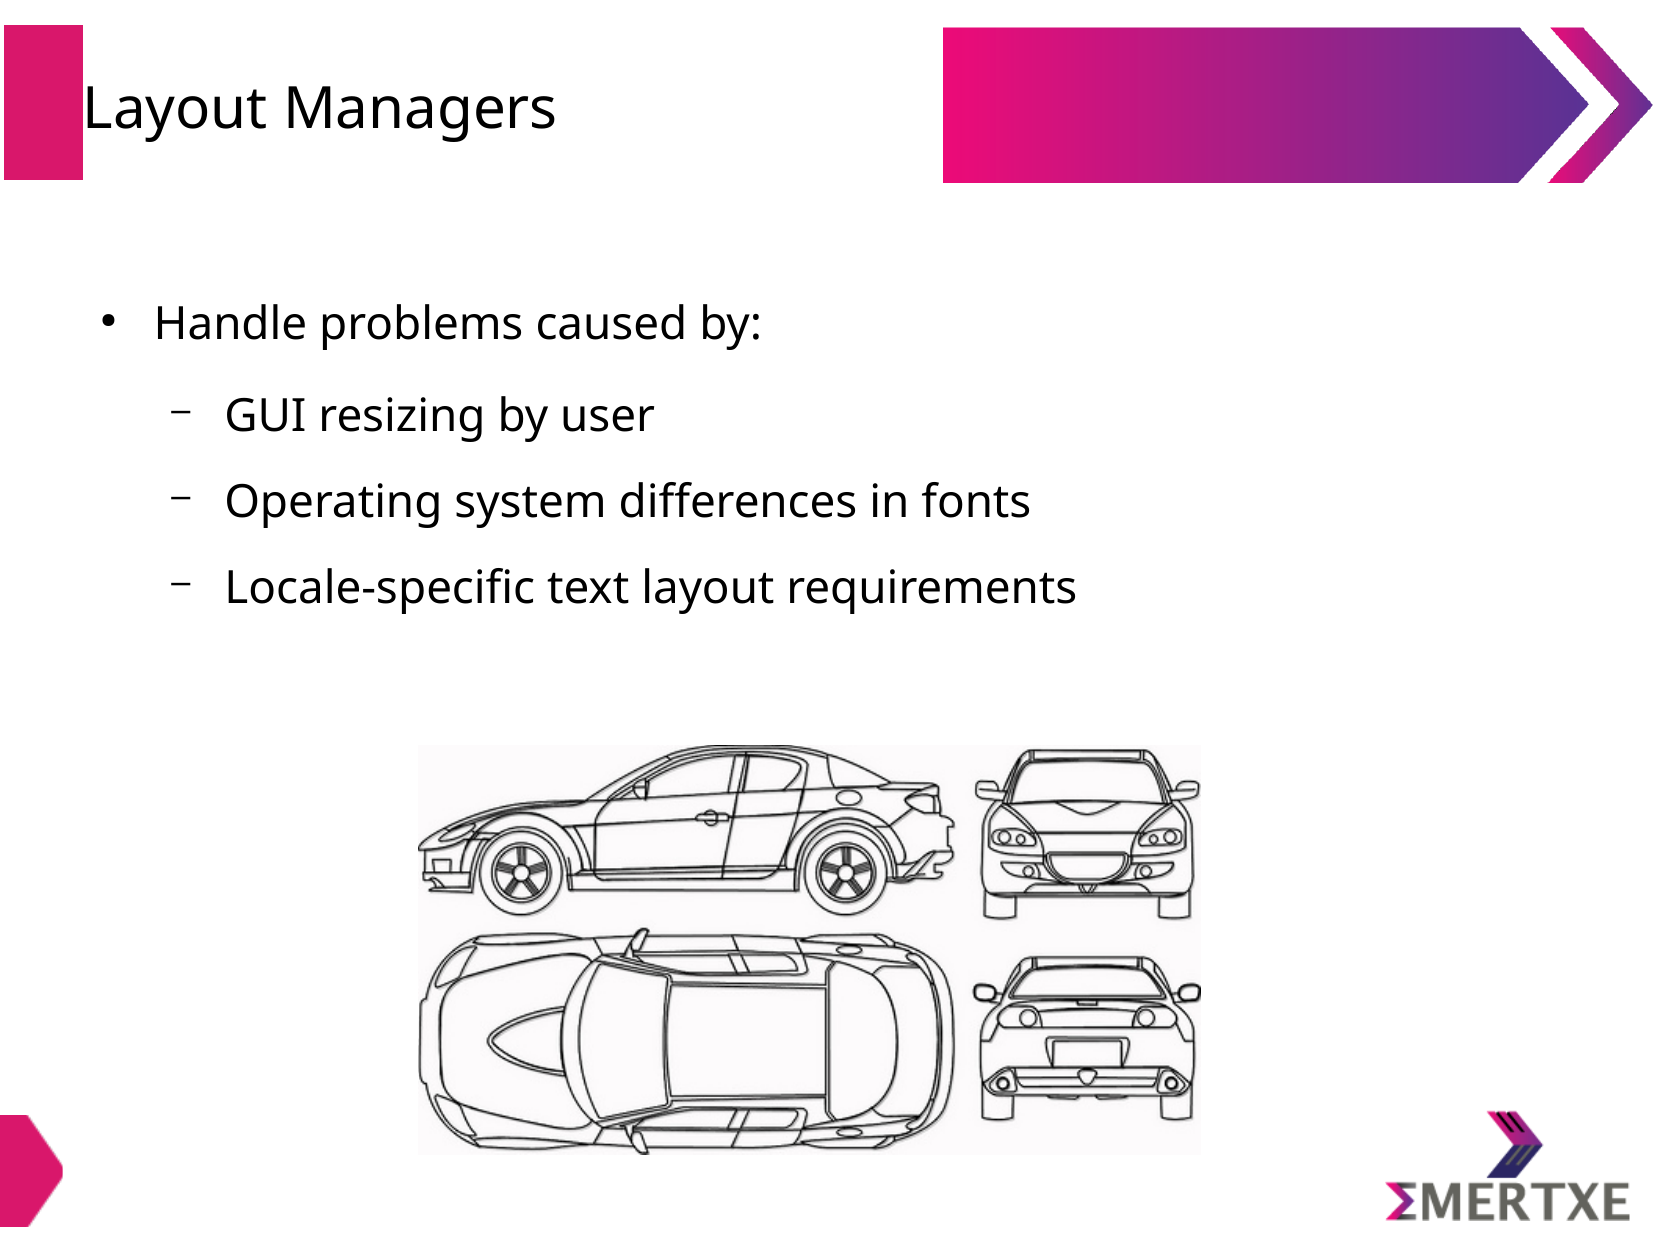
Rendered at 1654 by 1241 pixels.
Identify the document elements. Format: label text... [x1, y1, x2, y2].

picture [418, 745, 1201, 1156]
picture [1571, 27, 1653, 183]
title Layout Managers [82, 2, 1571, 210]
list Handle problems caused by: GUI resizing by user Operating system differences in fonts Locale-specific text layout requirements [82, 290, 1571, 1010]
picture [1385, 1107, 1631, 1221]
